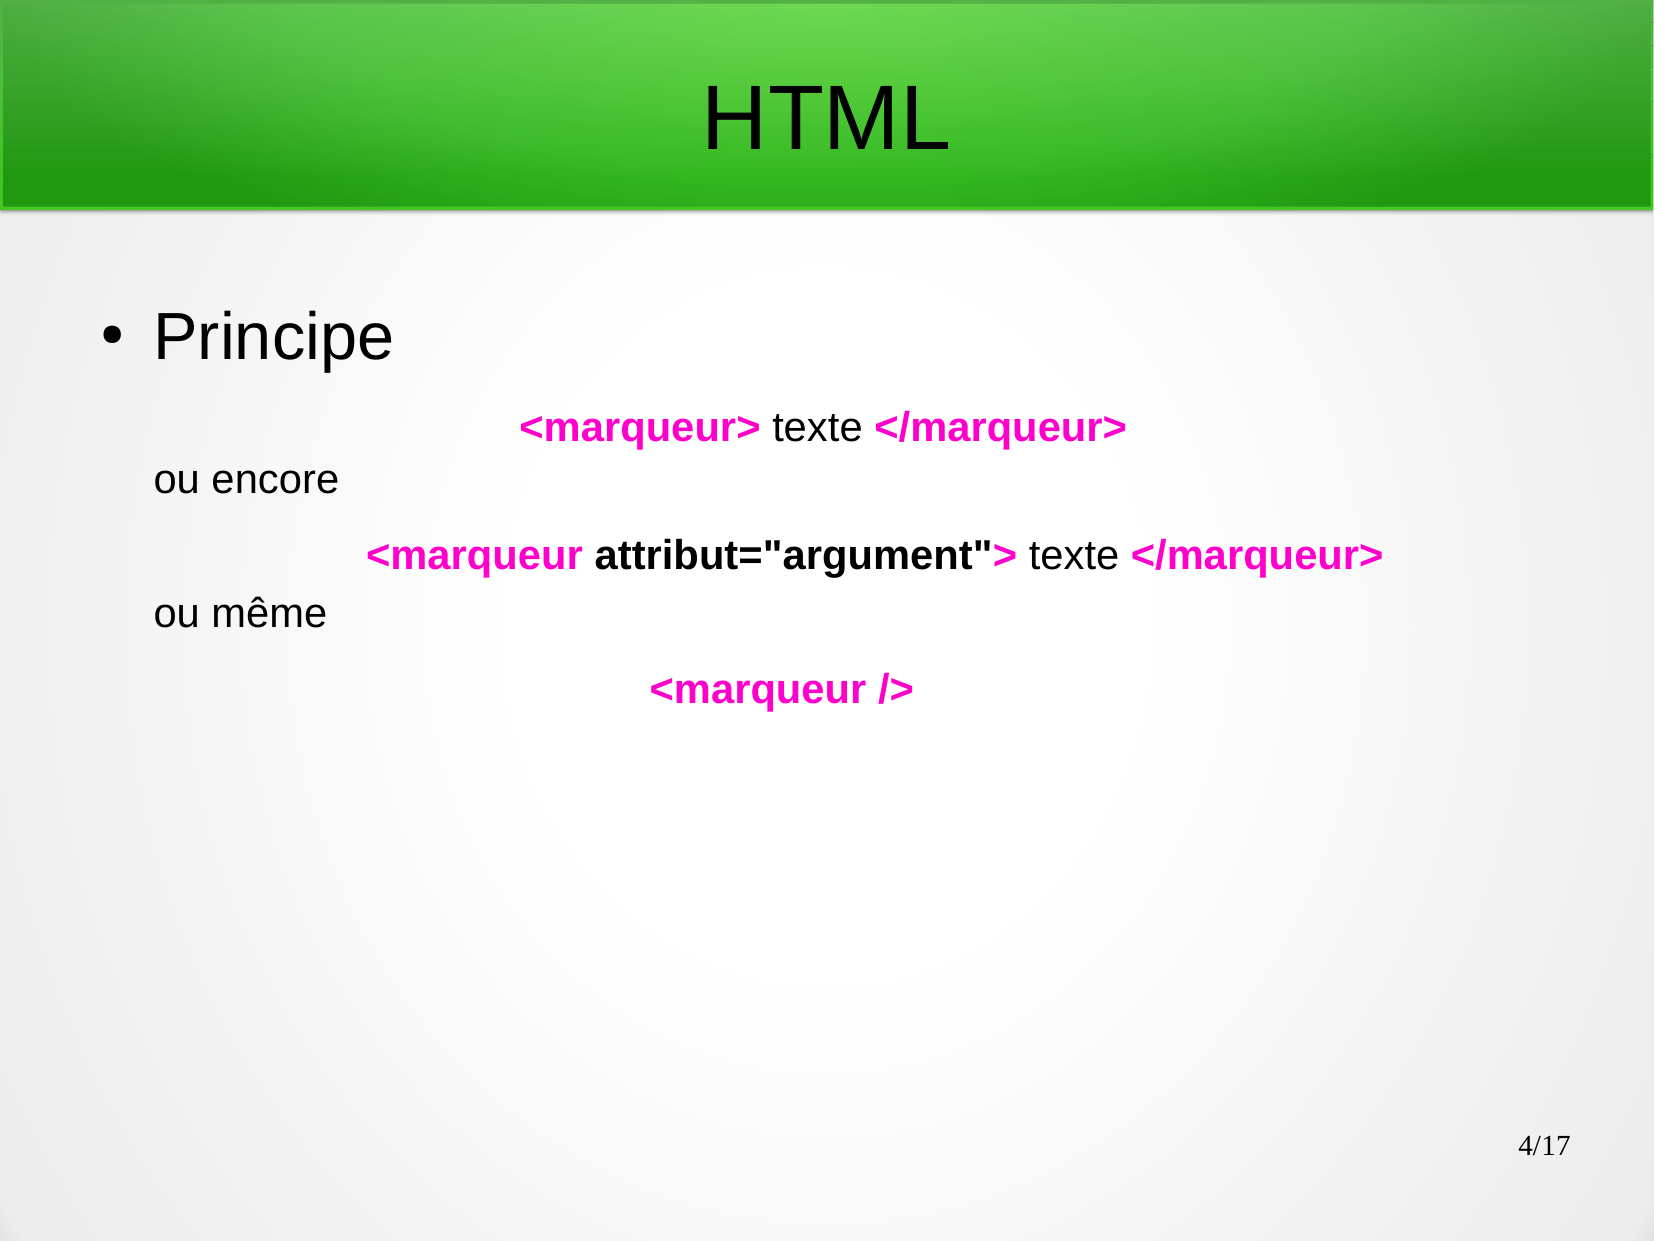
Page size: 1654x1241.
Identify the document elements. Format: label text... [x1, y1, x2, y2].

list Principe <marqueur> texte </marqueur> ou encore <marqueur attribut="argument"> texte </marqueur> ou même <marqueur /> [82, 299, 1571, 1019]
title HTML [82, 47, 1571, 189]
